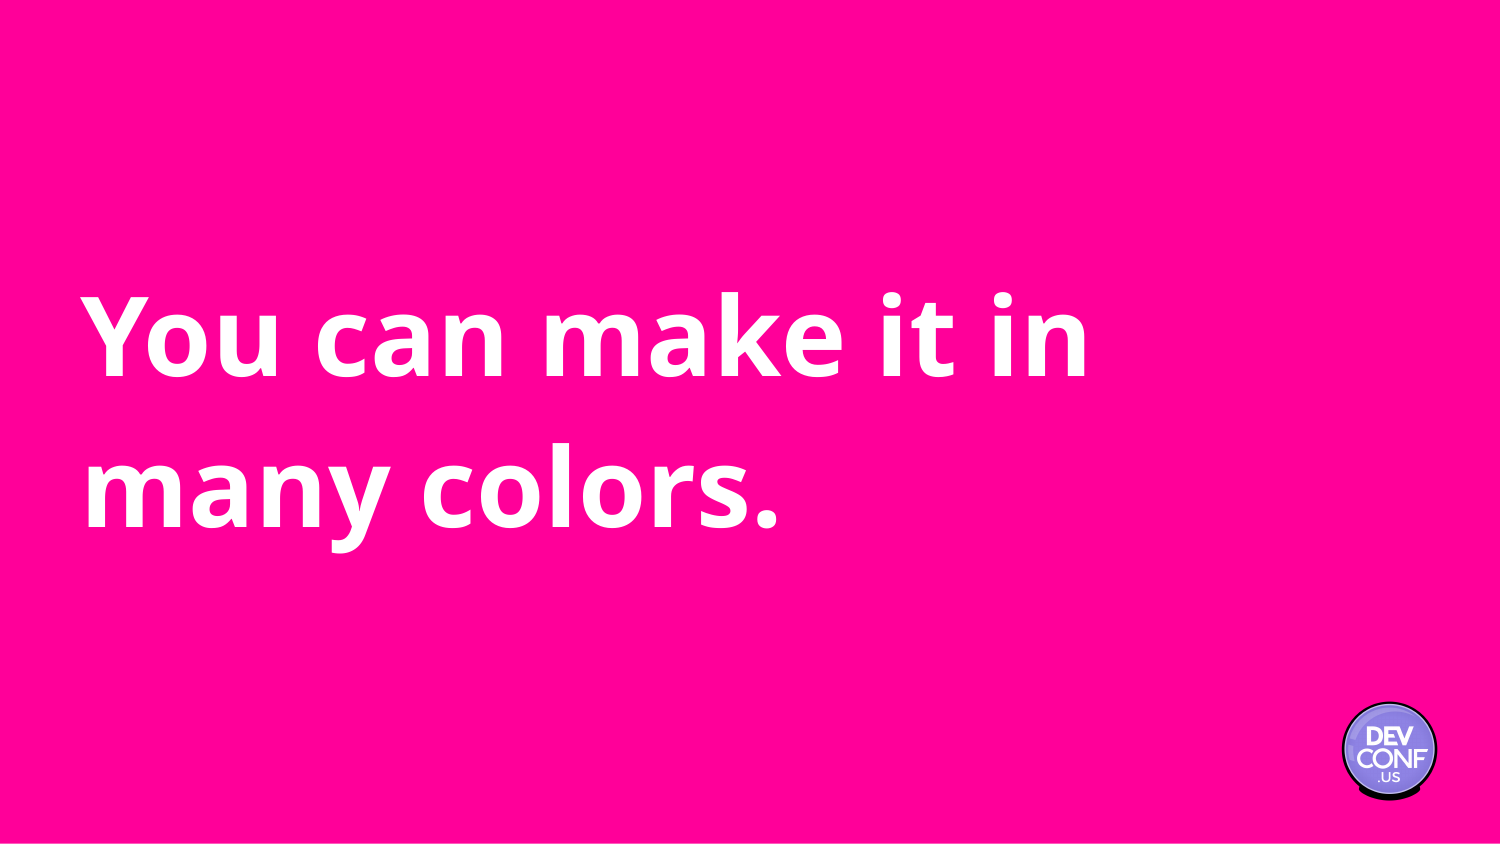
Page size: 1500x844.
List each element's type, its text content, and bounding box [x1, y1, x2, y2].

title You can make it in many colors. [80, 73, 1125, 745]
picture [1335, 696, 1444, 805]
